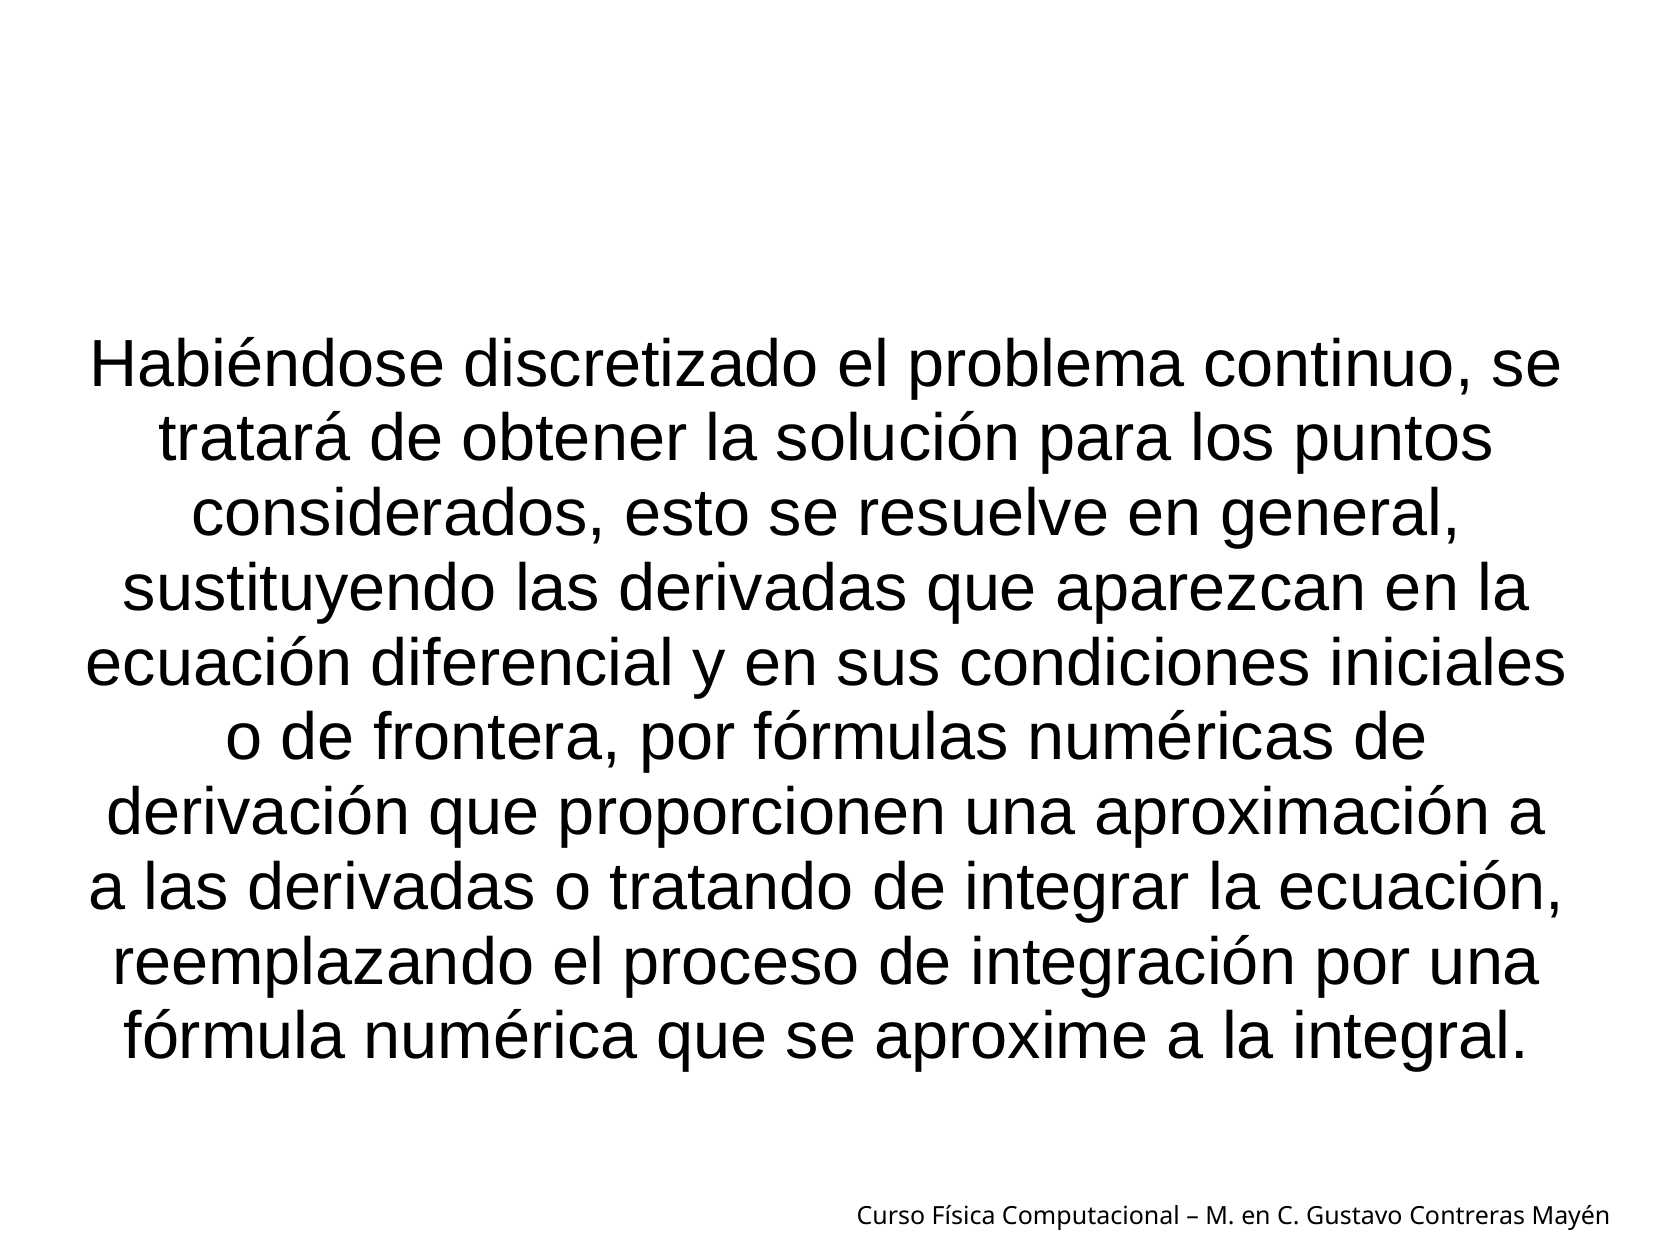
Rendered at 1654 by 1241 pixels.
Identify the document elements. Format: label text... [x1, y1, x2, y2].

subtitle Habiéndose discretizado el problema continuo, se tratará de obtener la solución para los puntos considerados, esto se resuelve en general, sustituyendo las derivadas que aparezcan en la ecuación diferencial y en sus condiciones iniciales o de frontera, por fórmulas numéricas de derivación que proporcionen una aproximación a a las derivadas o tratando de integrar la ecuación, reemplazando el proceso de integración por una fórmula numérica que se aproxime a la integral. [82, 297, 1571, 1102]
